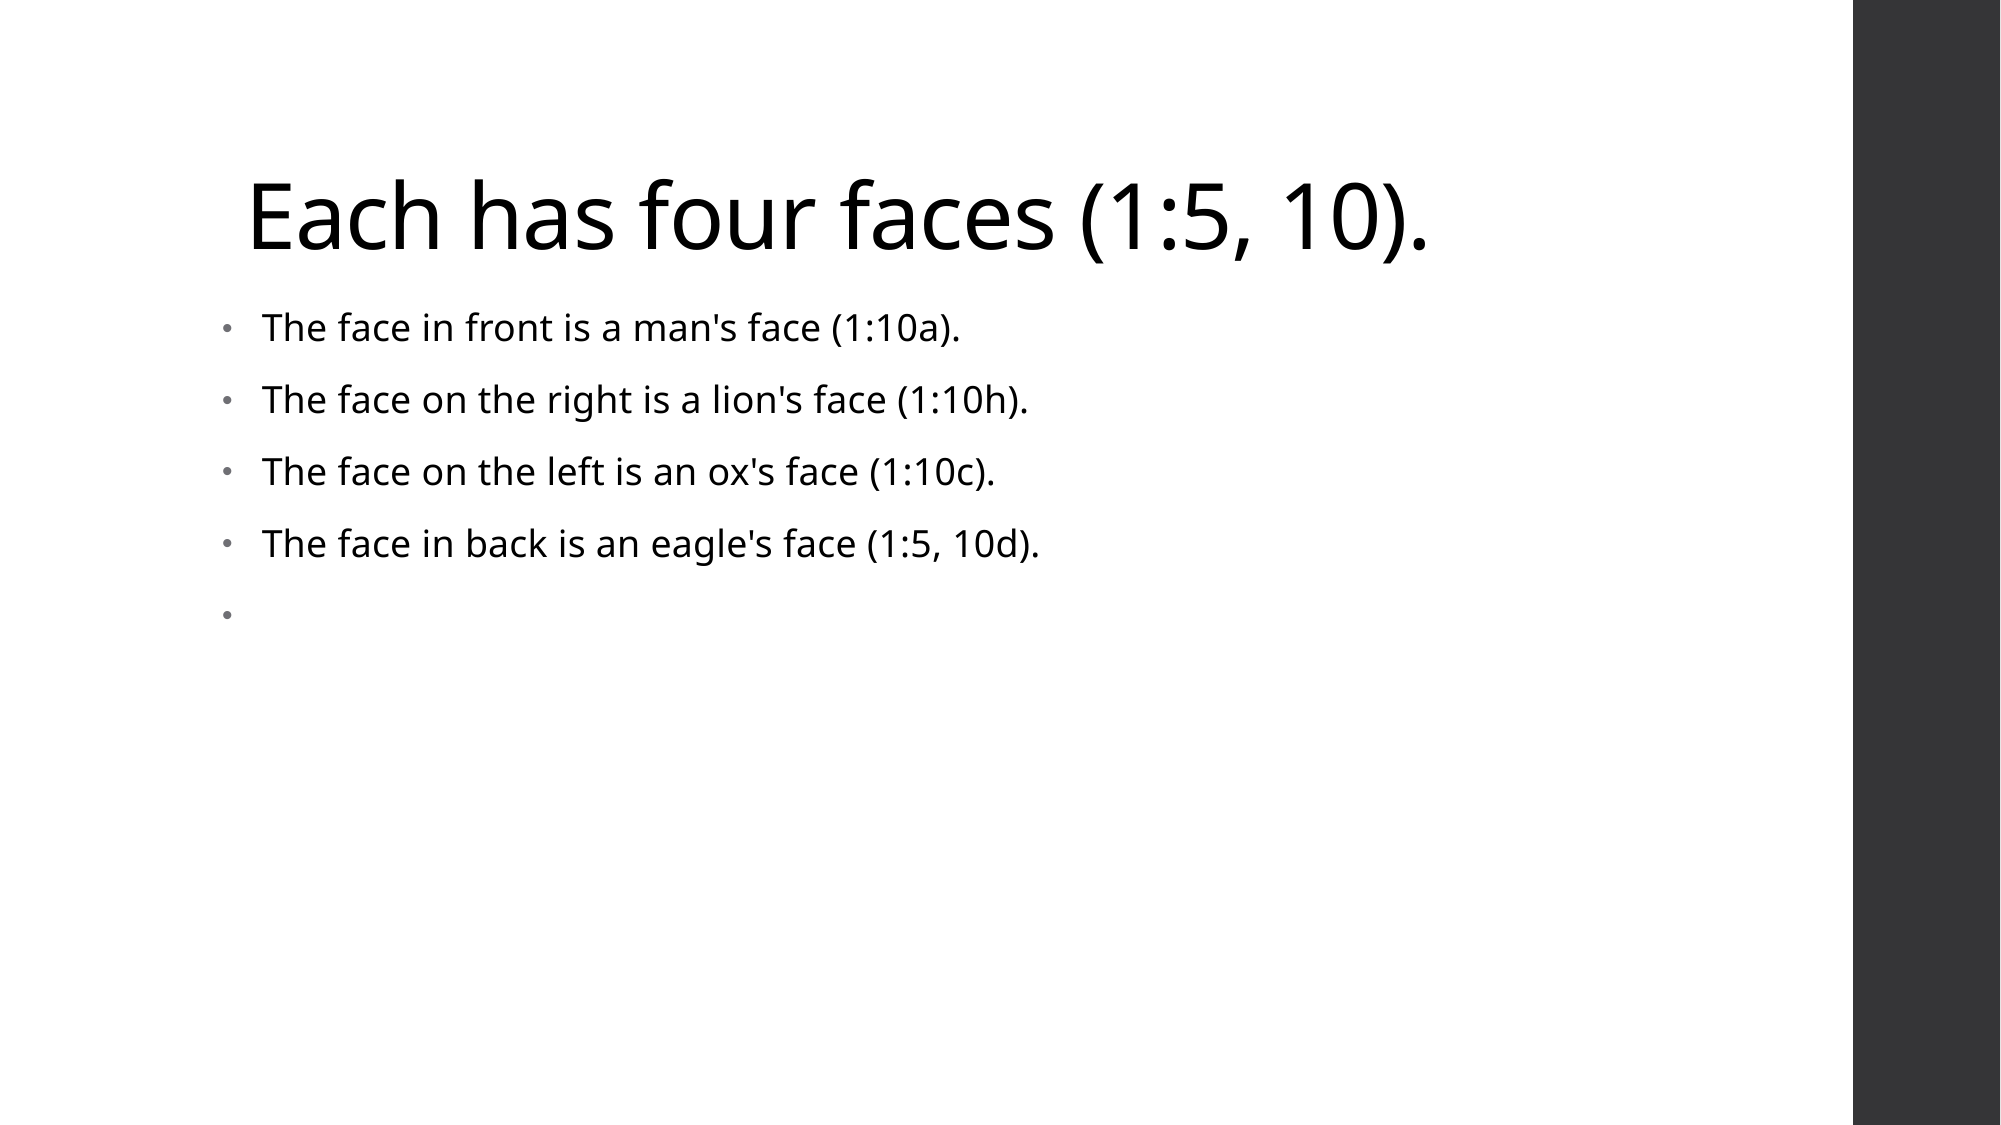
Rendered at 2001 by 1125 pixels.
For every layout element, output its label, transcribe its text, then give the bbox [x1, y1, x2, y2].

list The face in front is a man's face (1:10a). The face on the right is a lion's face (1:10h). The face on the left is an ox's face (1:10c). The face in back is an eagle's face (1:5, 10d). [206, 299, 1617, 1014]
title Each has four faces (1:5, 10). [206, 60, 1797, 278]
